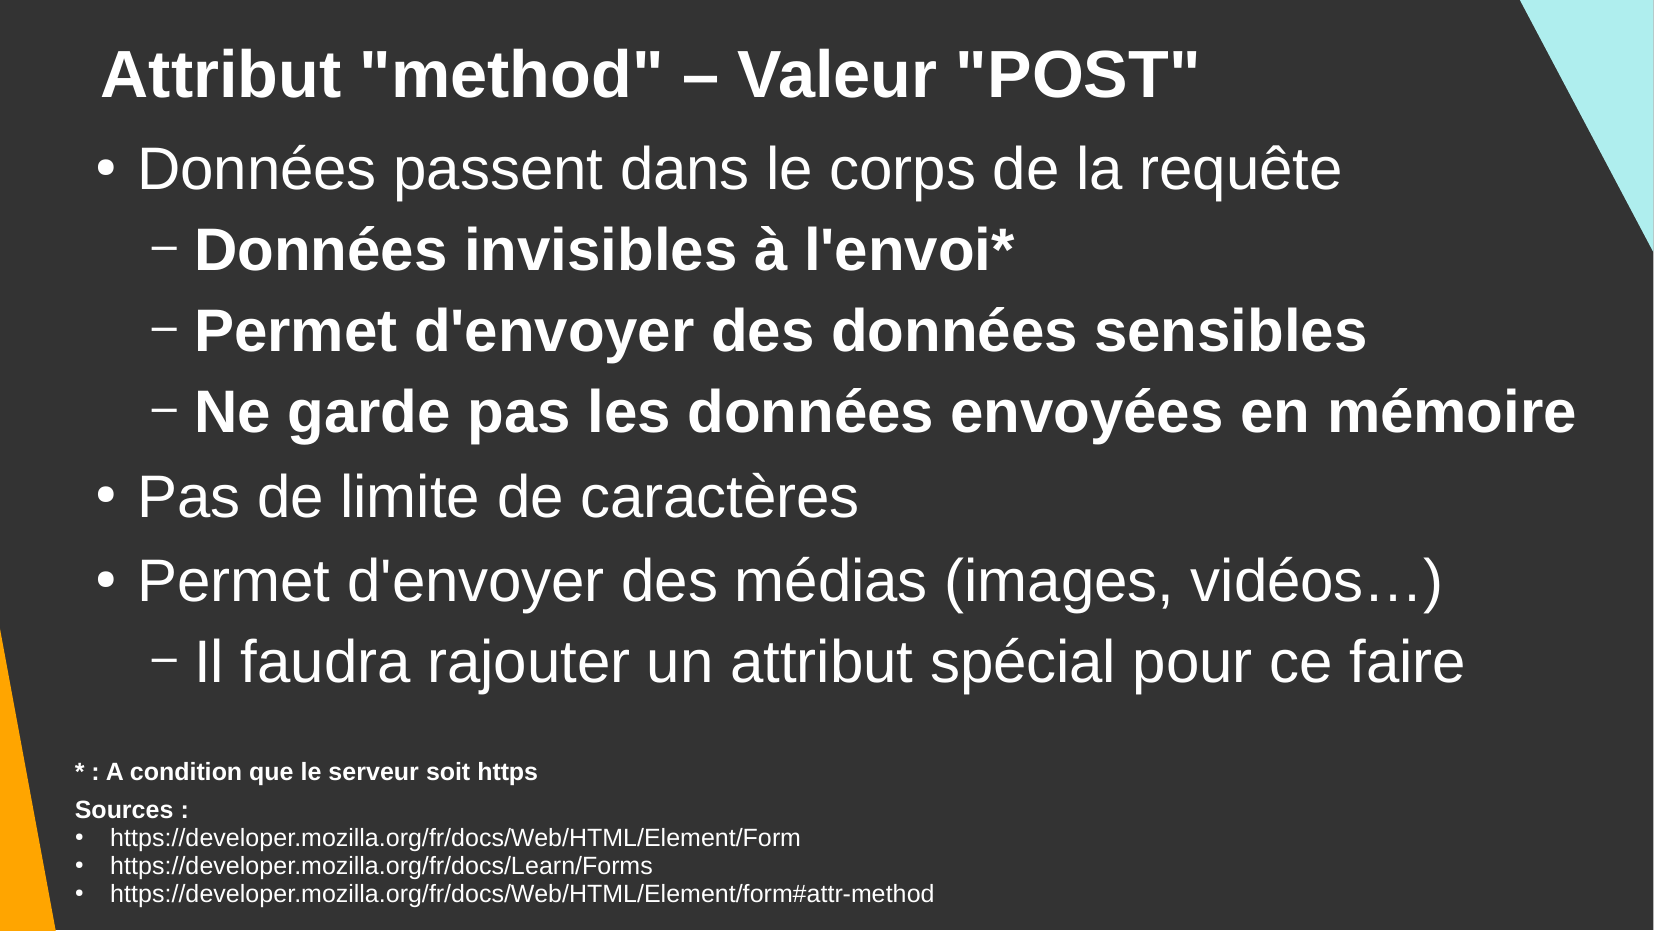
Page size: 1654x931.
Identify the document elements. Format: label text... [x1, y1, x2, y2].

list Données passent dans le corps de la requête Données invisibles à l'envoi* Permet d'envoyer des données sensibles Ne garde pas les données envoyées en mémoire Pas de limite de caractères Permet d'envoyer des médias (images, vidéos…) Il faudra rajouter un attribut spécial pour ce faire [80, 135, 1605, 709]
title Attribut "method" – Valeur "POST" [82, 37, 1571, 114]
text_box [1519, 0, 1654, 254]
text_box Sources : https://developer.mozilla.org/fr/docs/Web/HTML/Element/Form https://developer.mozilla.org/fr/docs/Learn/Forms https://developer.mozilla.org/fr/docs/Web/HTML/Element/form#attr-method [60, 788, 1546, 916]
text_box * : A condition que le serveur soit https [60, 749, 1546, 788]
text_box [0, 628, 56, 931]
